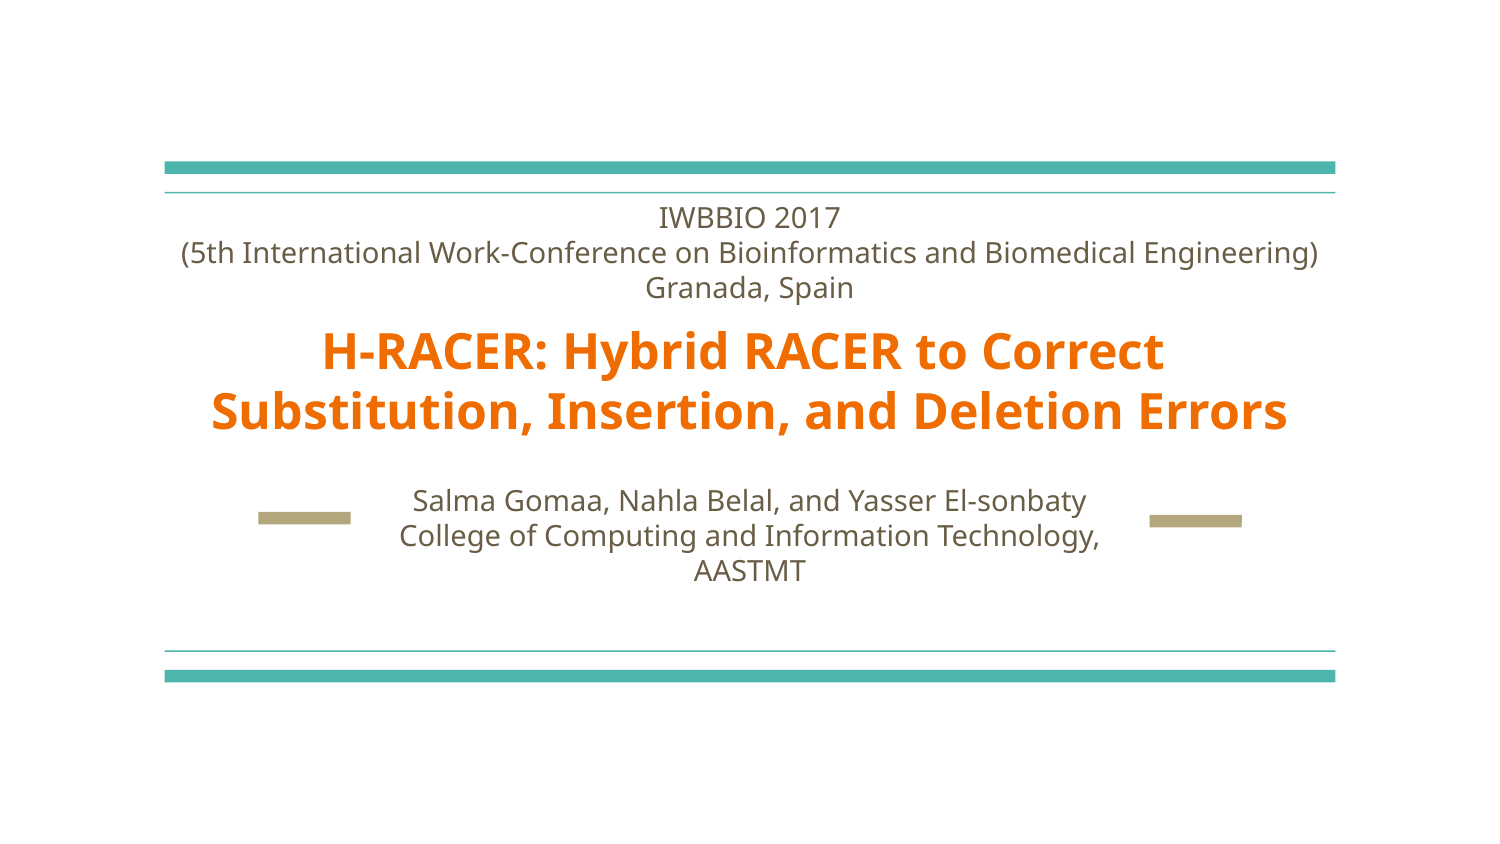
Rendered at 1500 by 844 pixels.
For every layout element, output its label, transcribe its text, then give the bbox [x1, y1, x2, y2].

title H-RACER: Hybrid RACER to Correct Substitution, Insertion, and Deletion Errors [164, 315, 1336, 456]
subtitle Salma Gomaa, Nahla Belal, and Yasser El-sonbaty College of Computing and Information Technology, AASTMT [350, 467, 1150, 598]
subtitle IWBBIO 2017 (5th International Work-Conference on Bioinformatics and Biomedical Engineering) Granada, Spain [159, 184, 1341, 315]
